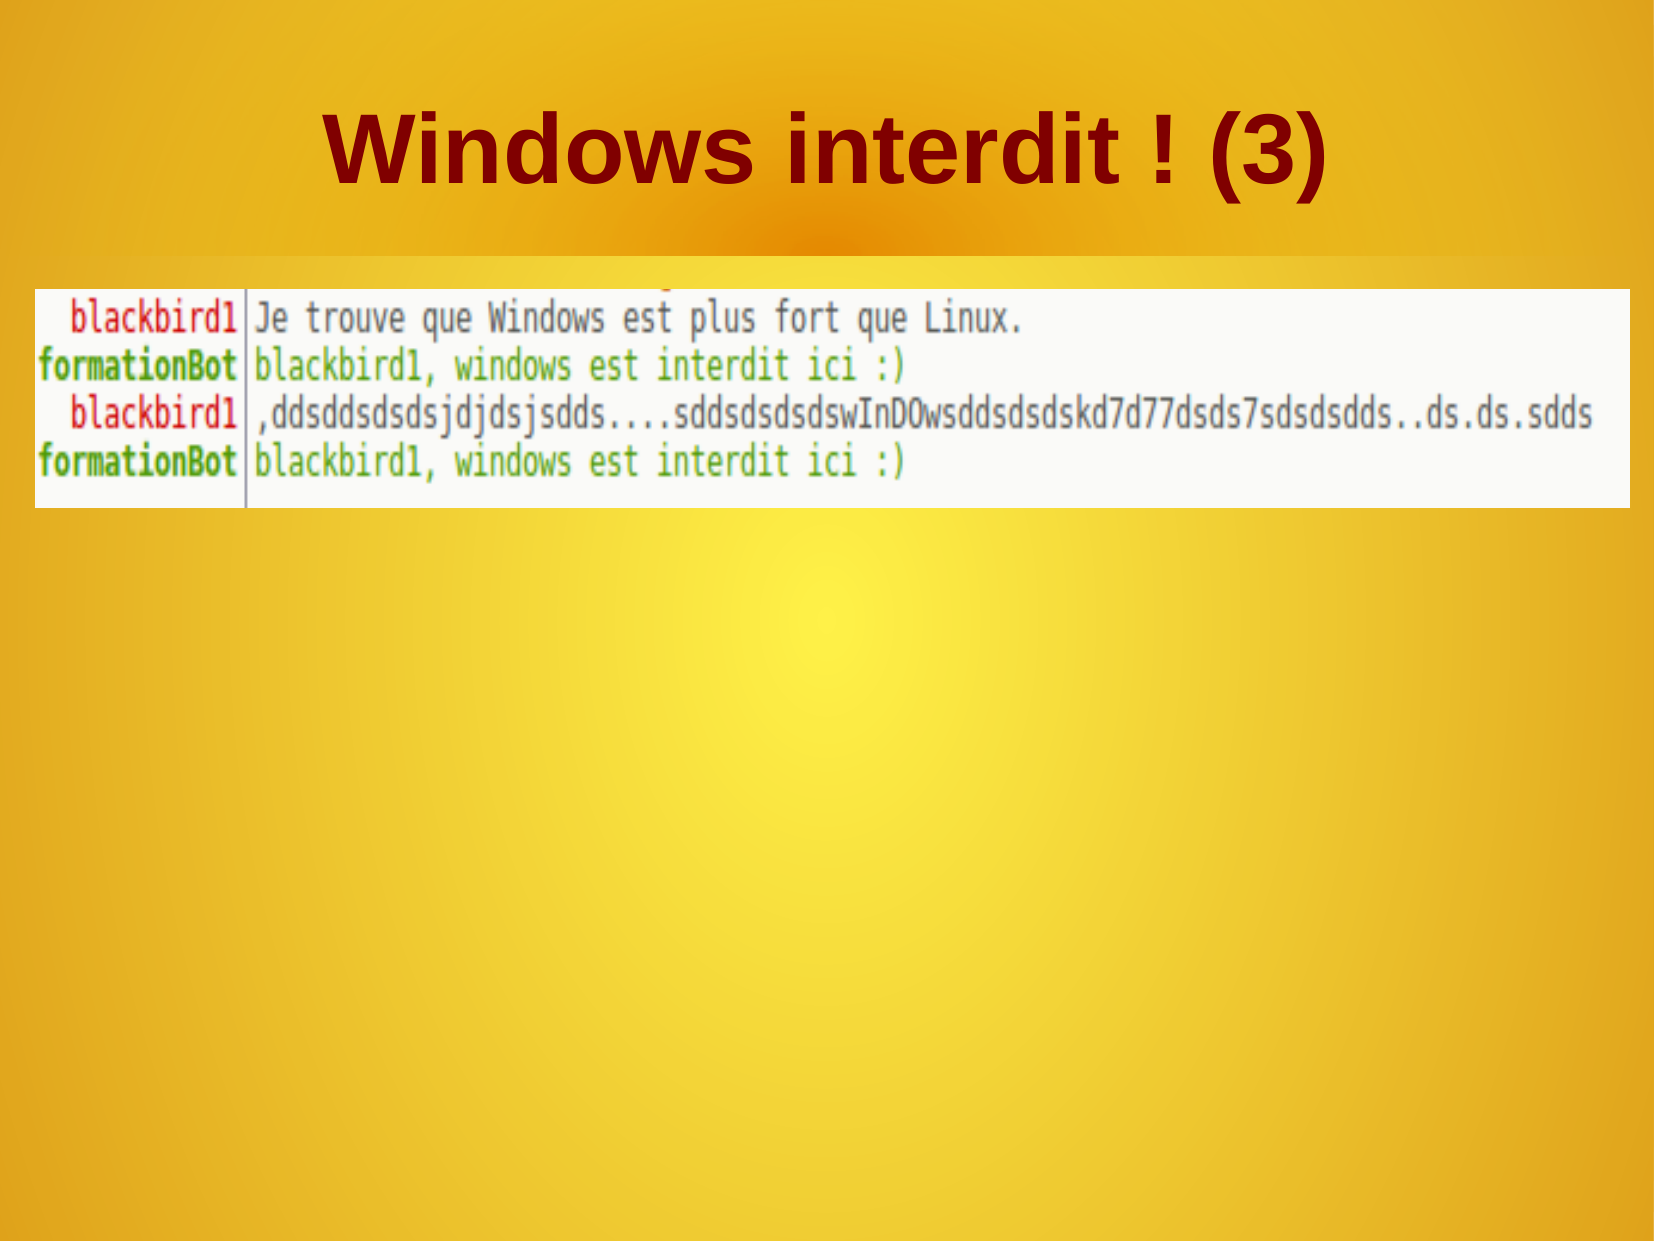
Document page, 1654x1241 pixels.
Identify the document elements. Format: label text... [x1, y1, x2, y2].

picture [35, 289, 1630, 508]
title Windows interdit ! (3) [82, 47, 1571, 252]
